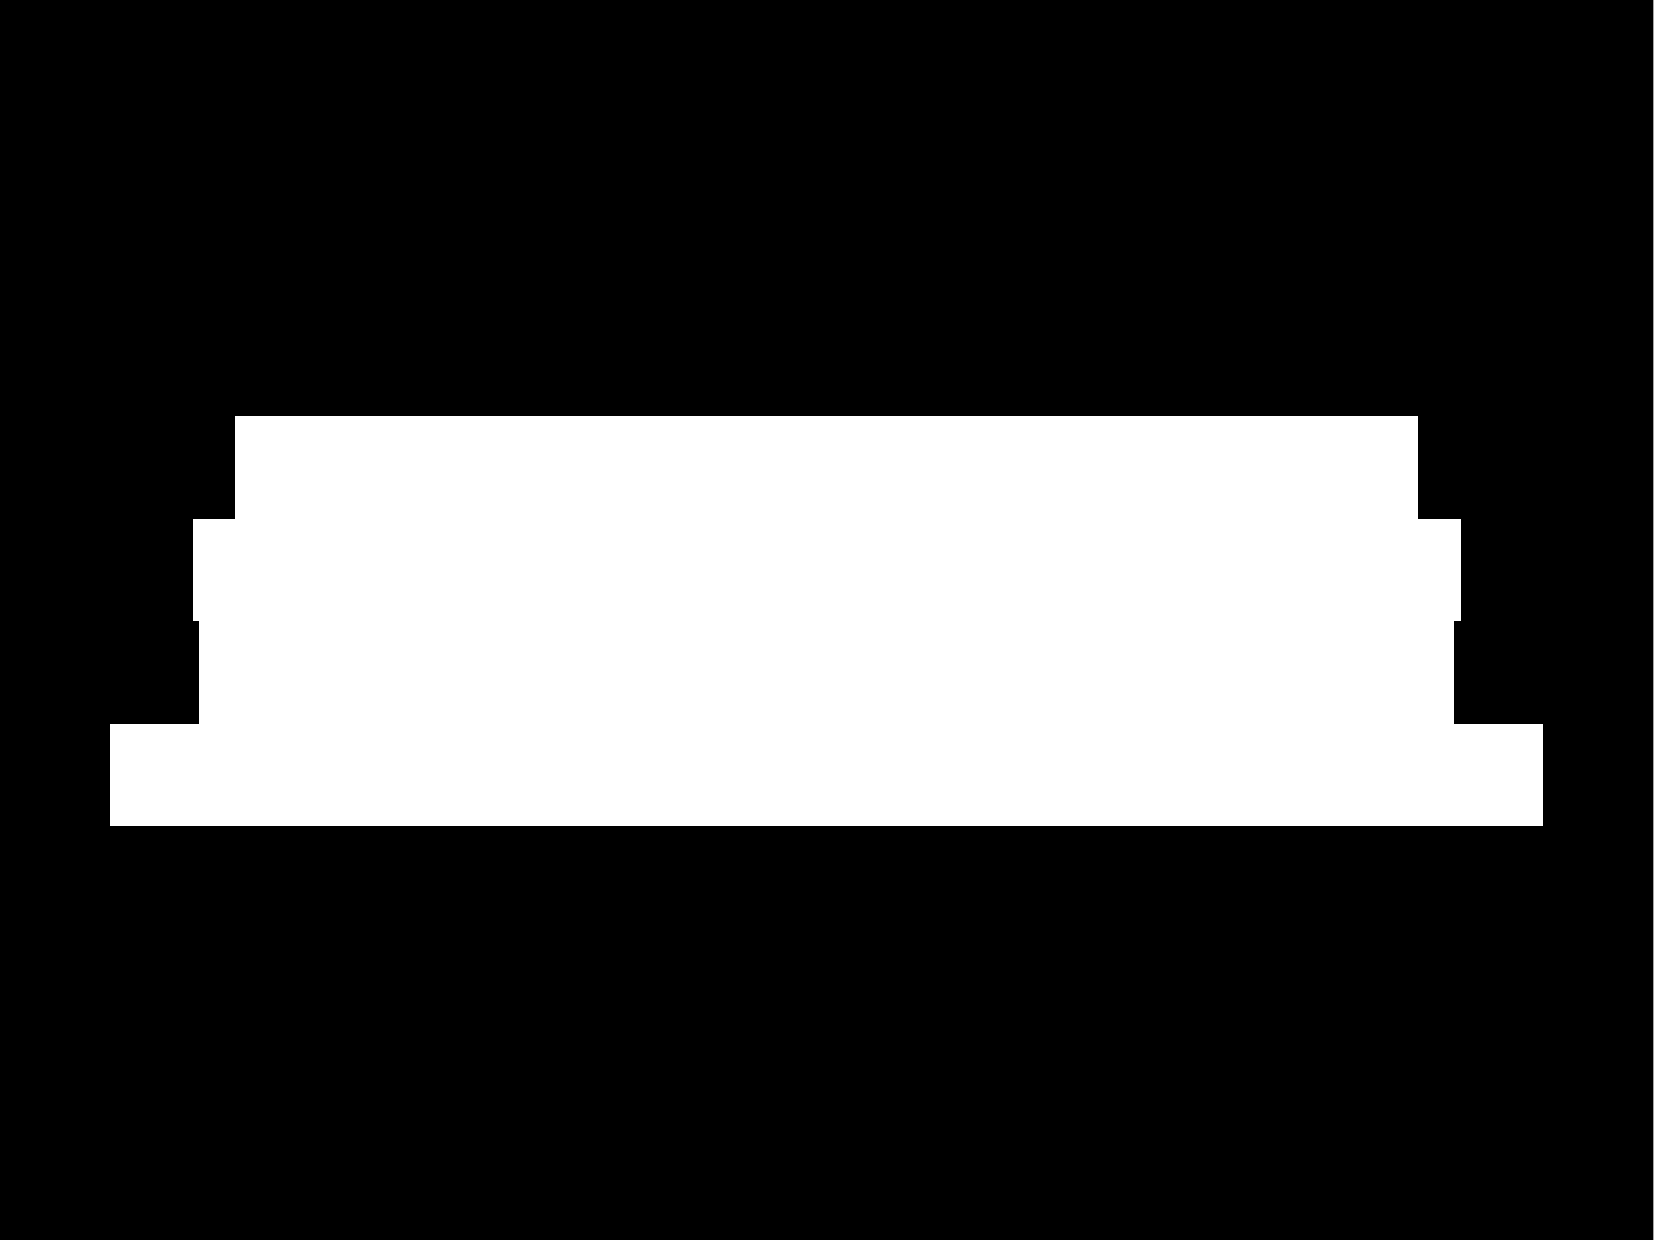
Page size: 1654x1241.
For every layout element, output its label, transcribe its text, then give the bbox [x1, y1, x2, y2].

subtitle Na extremidade da adoração Quero ir para dizer que Te amo Os meus limites, quero romper Entregar o melhor de mim, Senhor! [82, 49, 1571, 1193]
